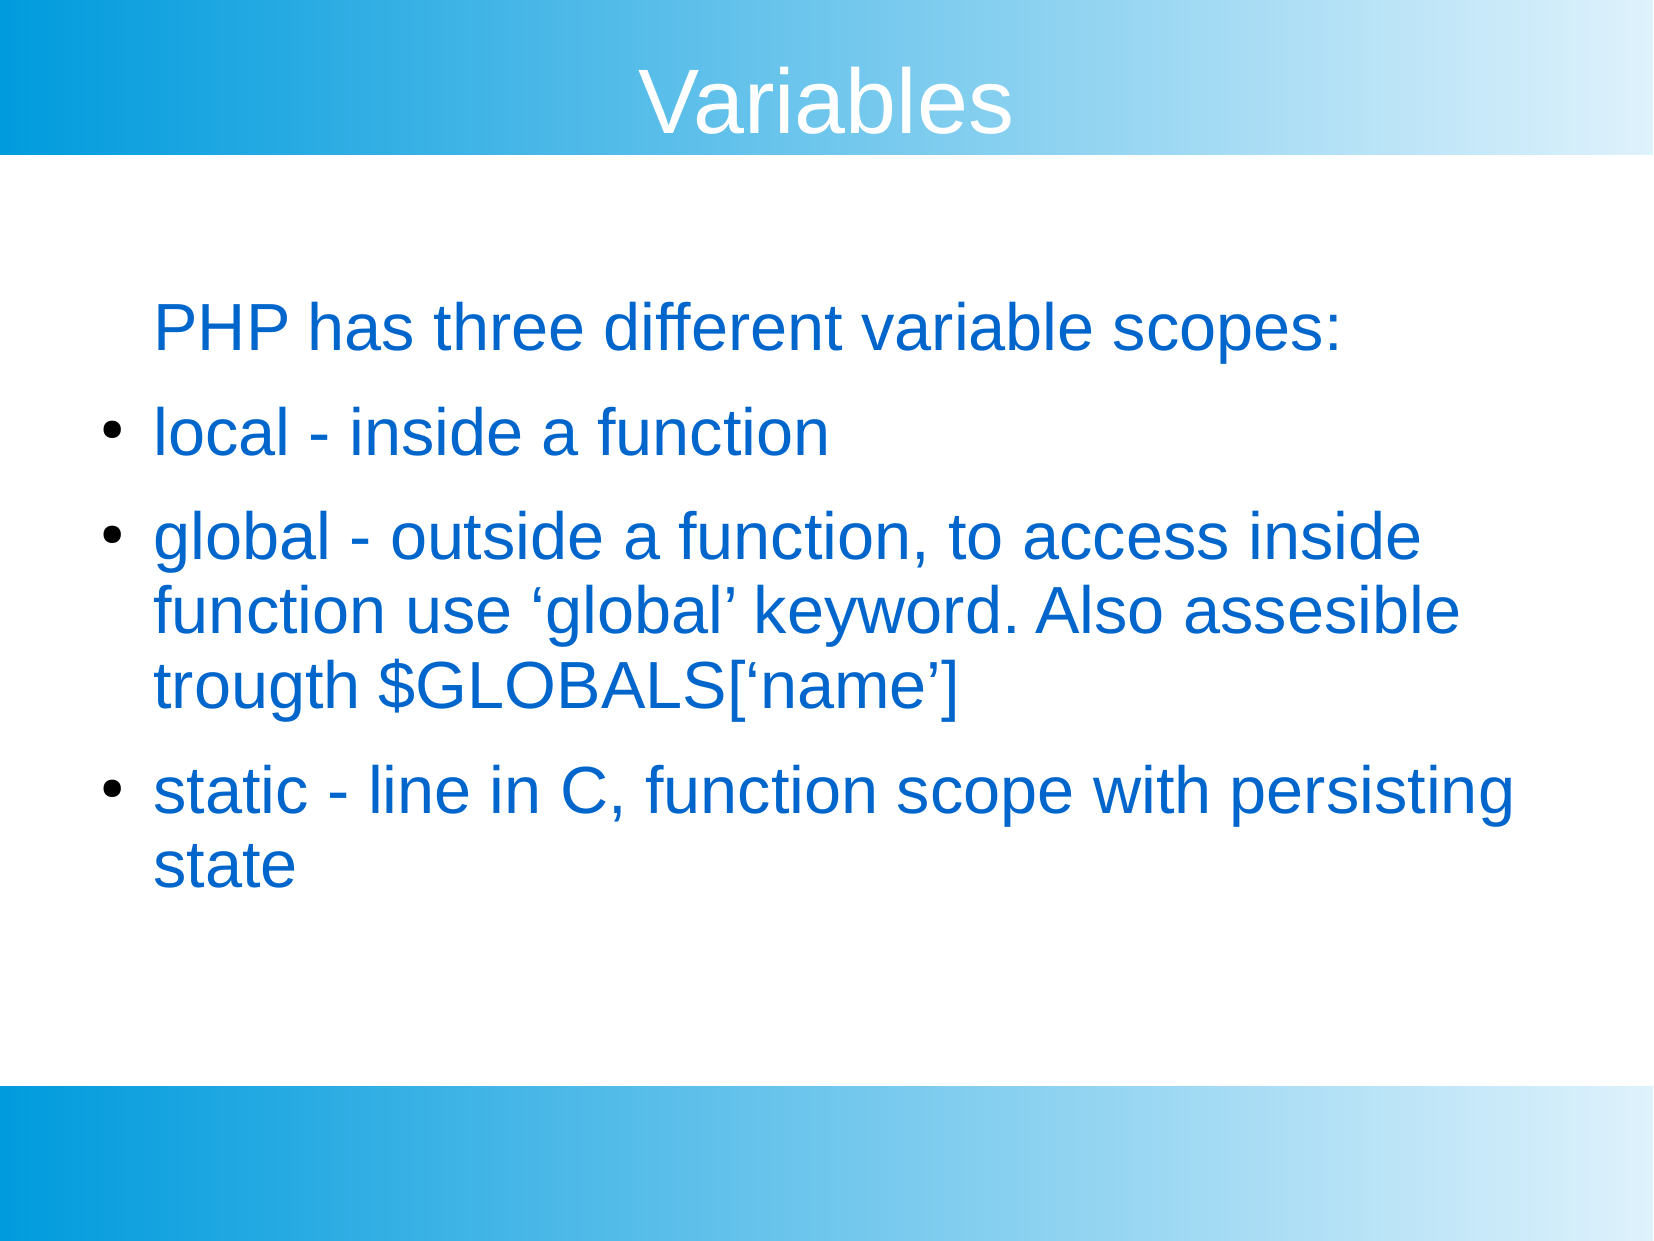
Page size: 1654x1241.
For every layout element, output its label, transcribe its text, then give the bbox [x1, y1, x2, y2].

list PHP has three different variable scopes: local - inside a function global - outside a function, to access inside function use ‘global’ keyword. Also assesible trougth $GLOBALS[‘name’] static - line in C, function scope with persisting state [82, 290, 1571, 1010]
title Variables [82, 49, 1571, 155]
